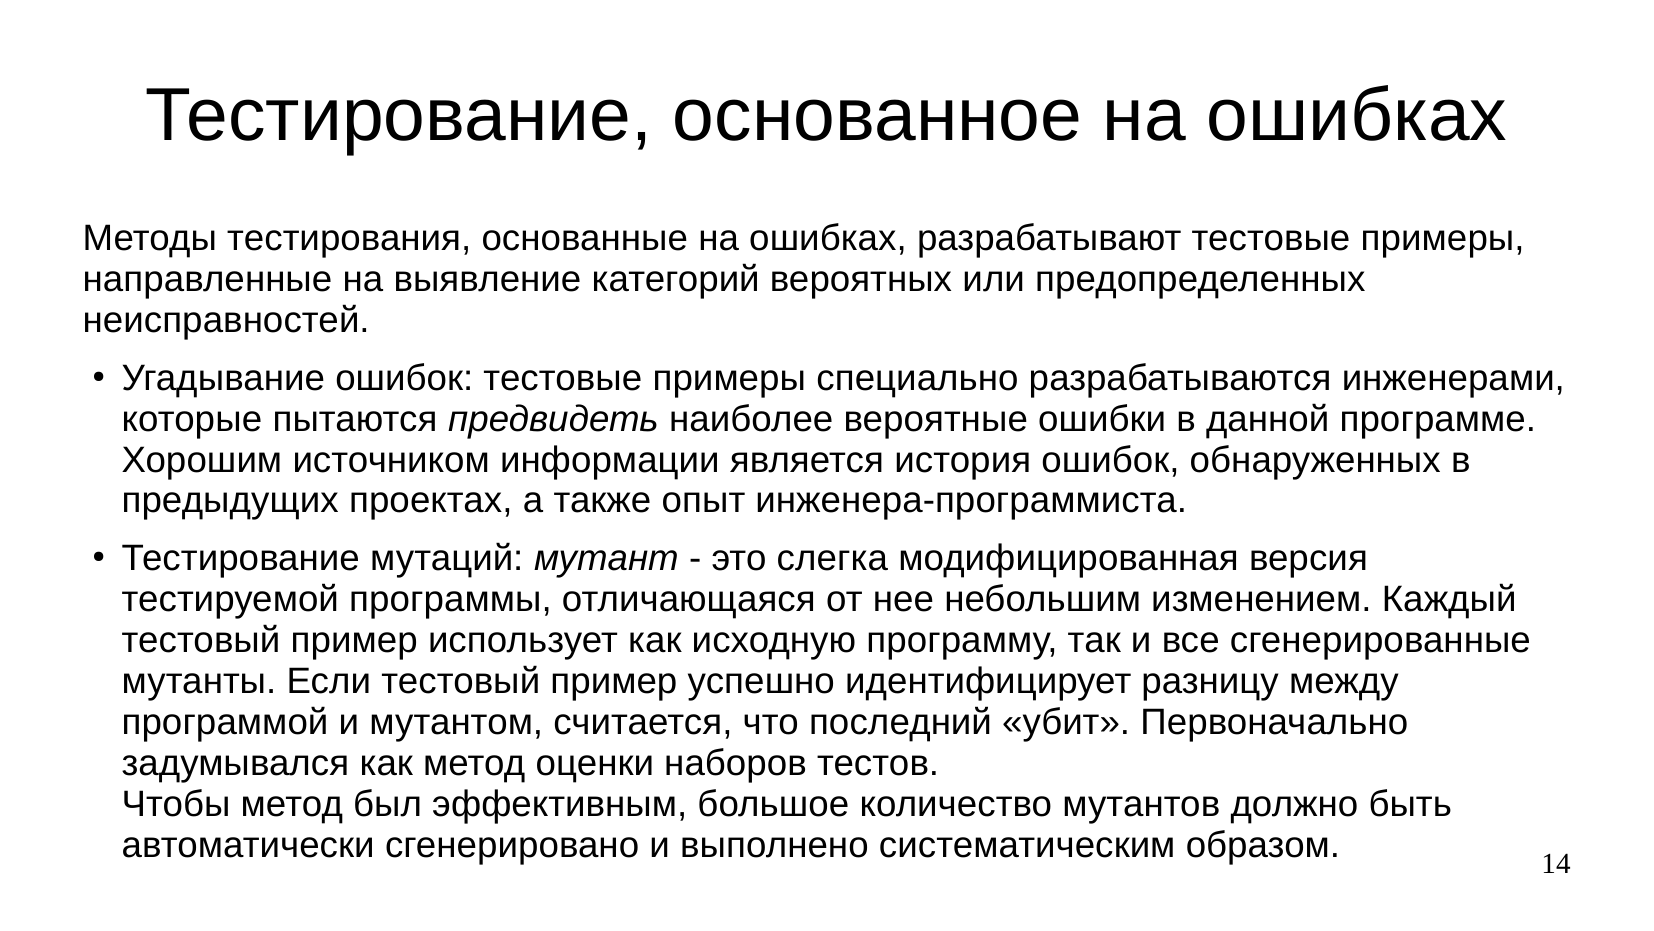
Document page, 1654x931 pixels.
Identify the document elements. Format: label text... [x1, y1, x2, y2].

list Методы тестирования, основанные на ошибках, разрабатывают тестовые примеры, направленные на выявление категорий вероятных или предопределенных неисправностей. Угадывание ошибок: тестовые примеры специально разрабатываются инженерами, которые пытаются предвидеть наиболее вероятные ошибки в данной программе. Хорошим источником информации является история ошибок, обнаруженных в предыдущих проектах, а также опыт инженера-программиста. Тестирование мутаций: мутант - это слегка модифицированная версия тестируемой программы, отличающаяся от нее небольшим изменением. Каждый тестовый пример использует как исходную программу, так и все сгенерированные мутанты. Если тестовый пример успешно идентифицирует разницу между программой и мутантом, считается, что последний «убит». Первоначально задумывался как метод оценки наборов тестов. Чтобы метод был эффективным, большое количество мутантов должно быть автоматически сгенерировано и выполнено систематическим образом. [82, 217, 1571, 886]
title Тестирование, основанное на ошибках [82, 37, 1571, 193]
